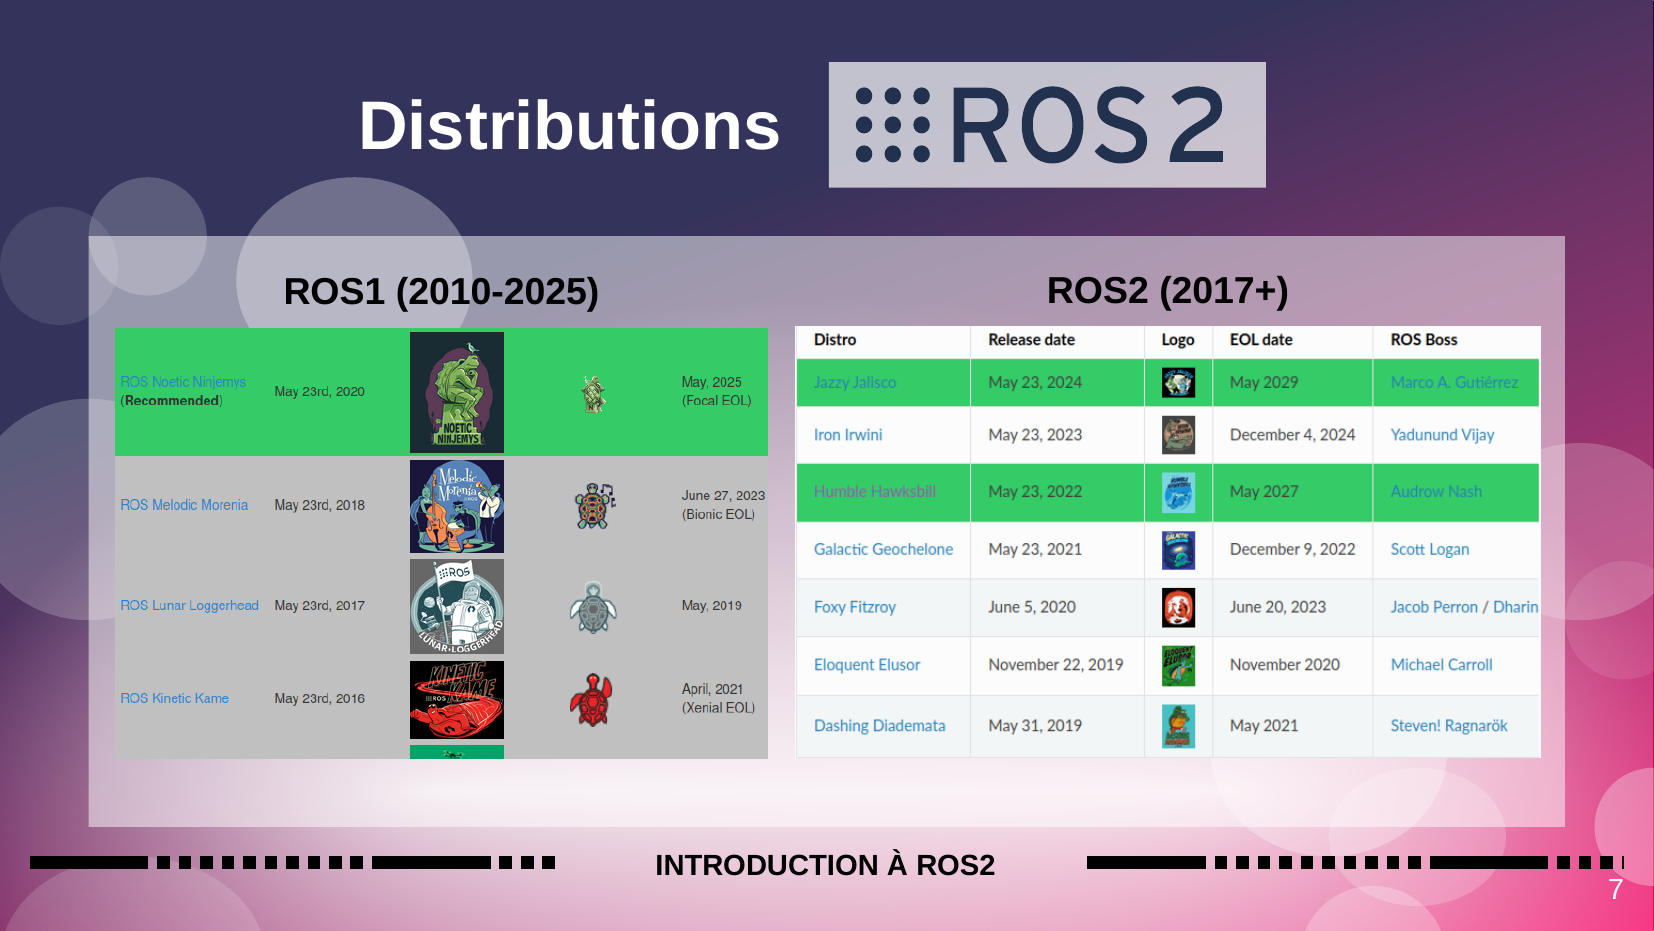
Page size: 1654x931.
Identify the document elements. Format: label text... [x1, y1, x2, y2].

picture [828, 62, 1266, 188]
title Distributions [88, 44, 1565, 207]
list [88, 236, 1565, 827]
picture [115, 328, 768, 759]
picture [795, 326, 1541, 758]
